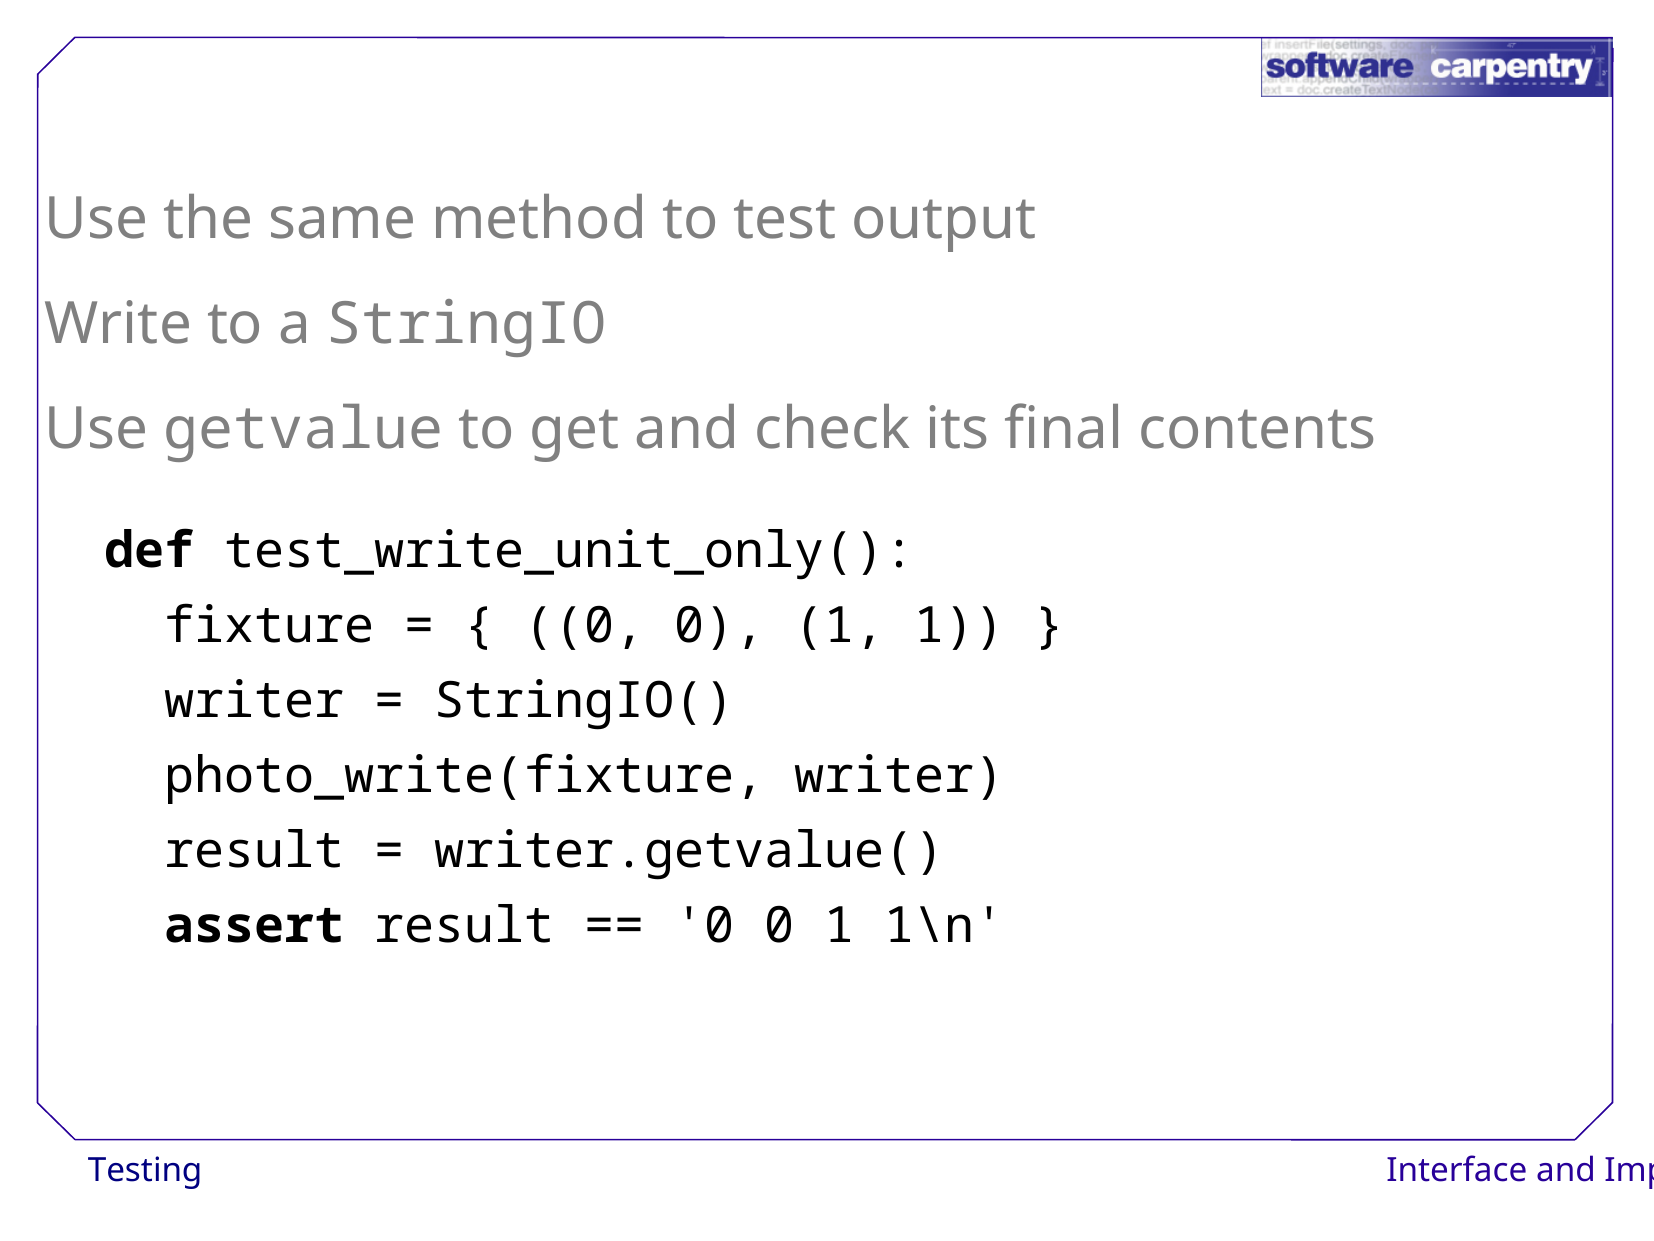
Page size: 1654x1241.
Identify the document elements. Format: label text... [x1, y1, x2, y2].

picture [1261, 39, 1613, 97]
text_box def test_write_unit_only(): fixture = { ((0, 0), (1, 1)) } writer = StringIO() photo_write(fixture, writer) result = writer.getvalue() assert result == '0 0 1 1\n' [89, 495, 1440, 1096]
text_box Use the same method to test output Write to a StringIO Use getvalue to get and check its final contents [29, 138, 1542, 469]
